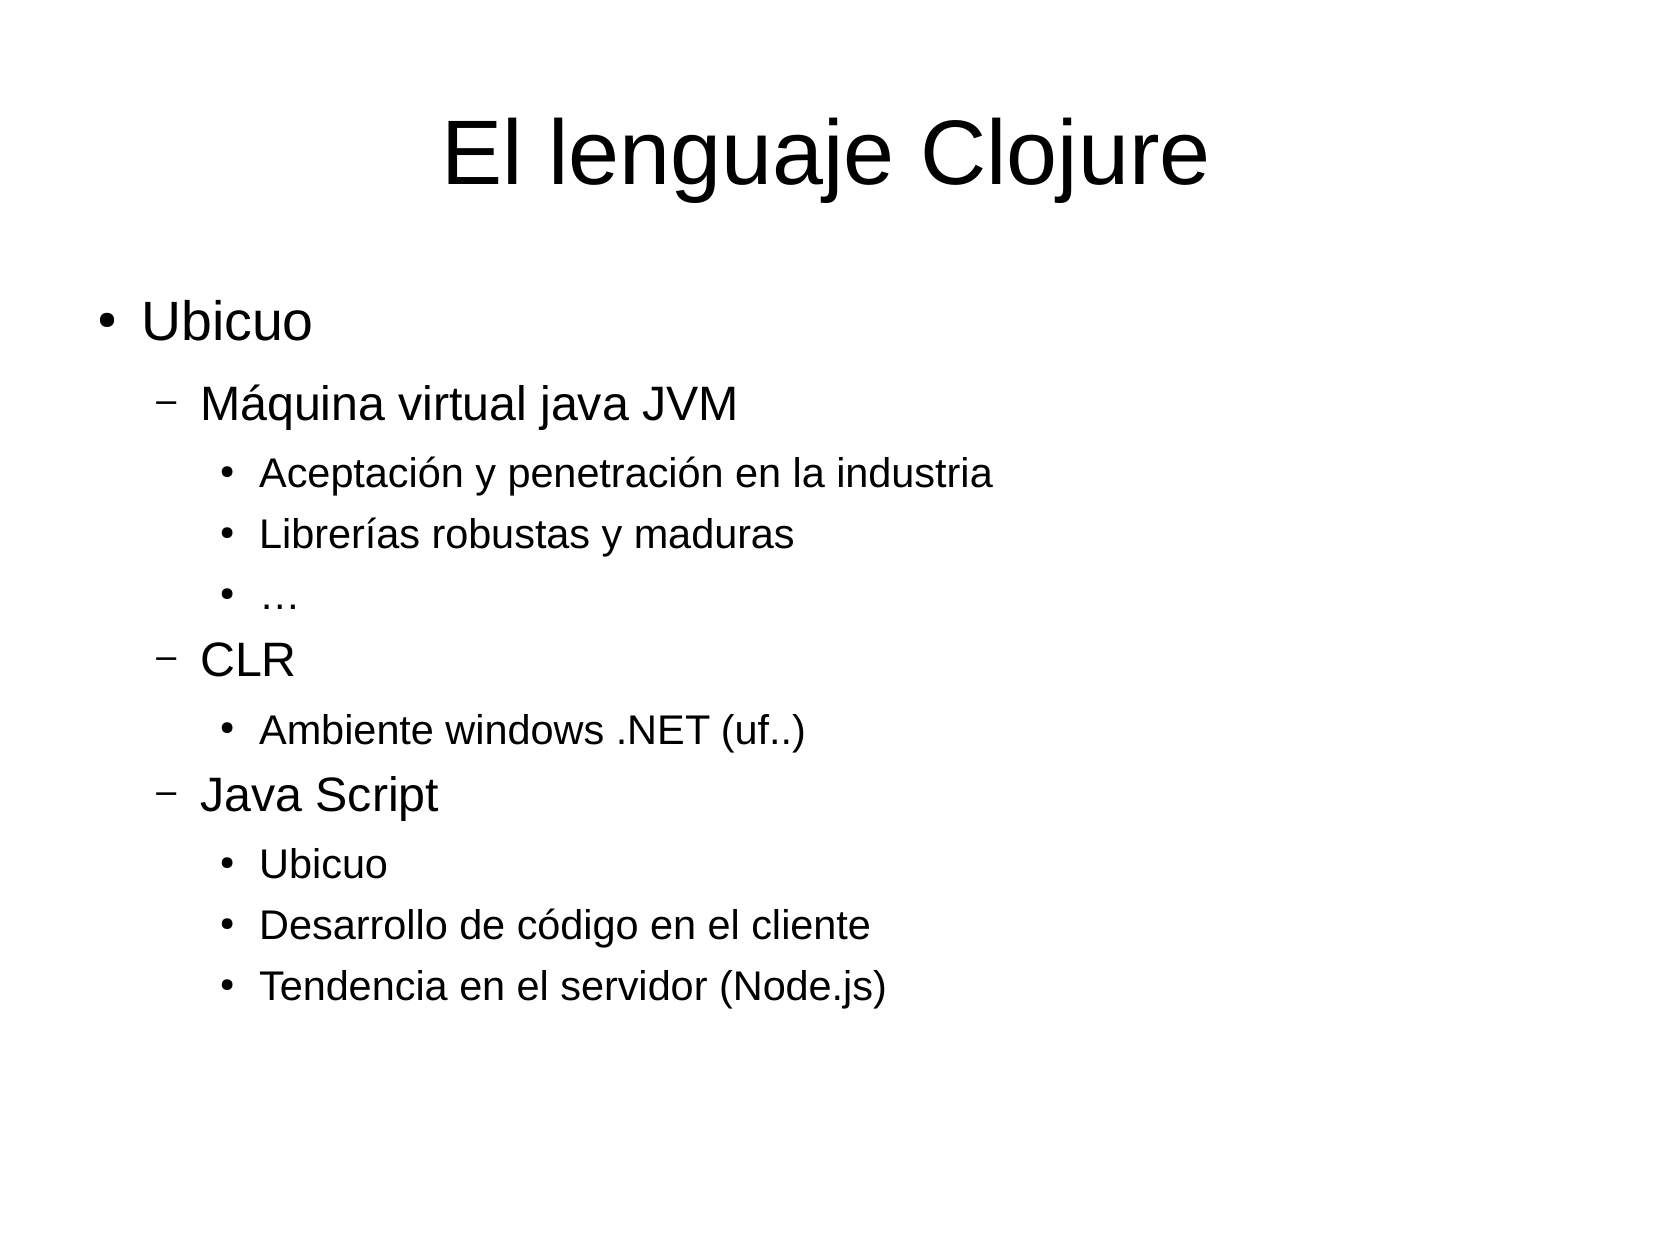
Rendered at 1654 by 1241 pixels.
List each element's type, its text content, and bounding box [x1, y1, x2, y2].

list Ubicuo Máquina virtual java JVM Aceptación y penetración en la industria Librerías robustas y maduras … CLR Ambiente windows .NET (uf..) Java Script Ubicuo Desarrollo de código en el cliente Tendencia en el servidor (Node.js) [82, 290, 1571, 1010]
title El lenguaje Clojure [82, 49, 1571, 257]
